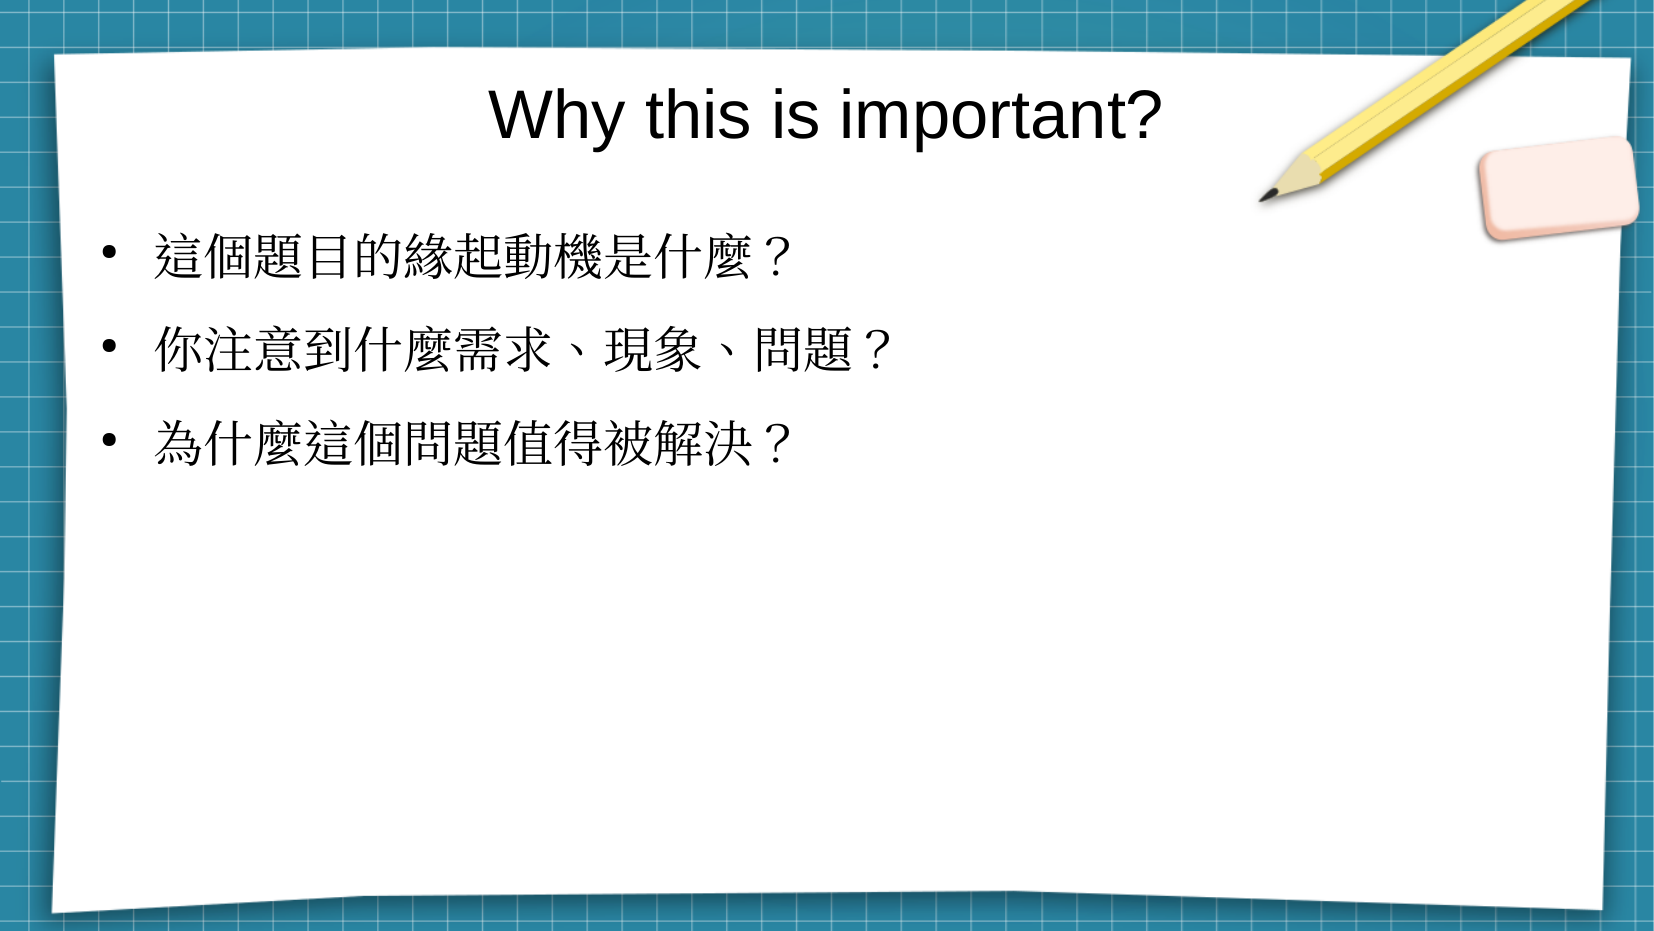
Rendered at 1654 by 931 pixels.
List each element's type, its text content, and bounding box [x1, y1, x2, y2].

title Why this is important? [82, 37, 1571, 193]
picture [0, 0, 1654, 931]
list 這個題目的緣起動機是什麼？ 你注意到什麼需求、現象、問題？ 為什麼這個問題值得被解決？ [82, 217, 1571, 758]
